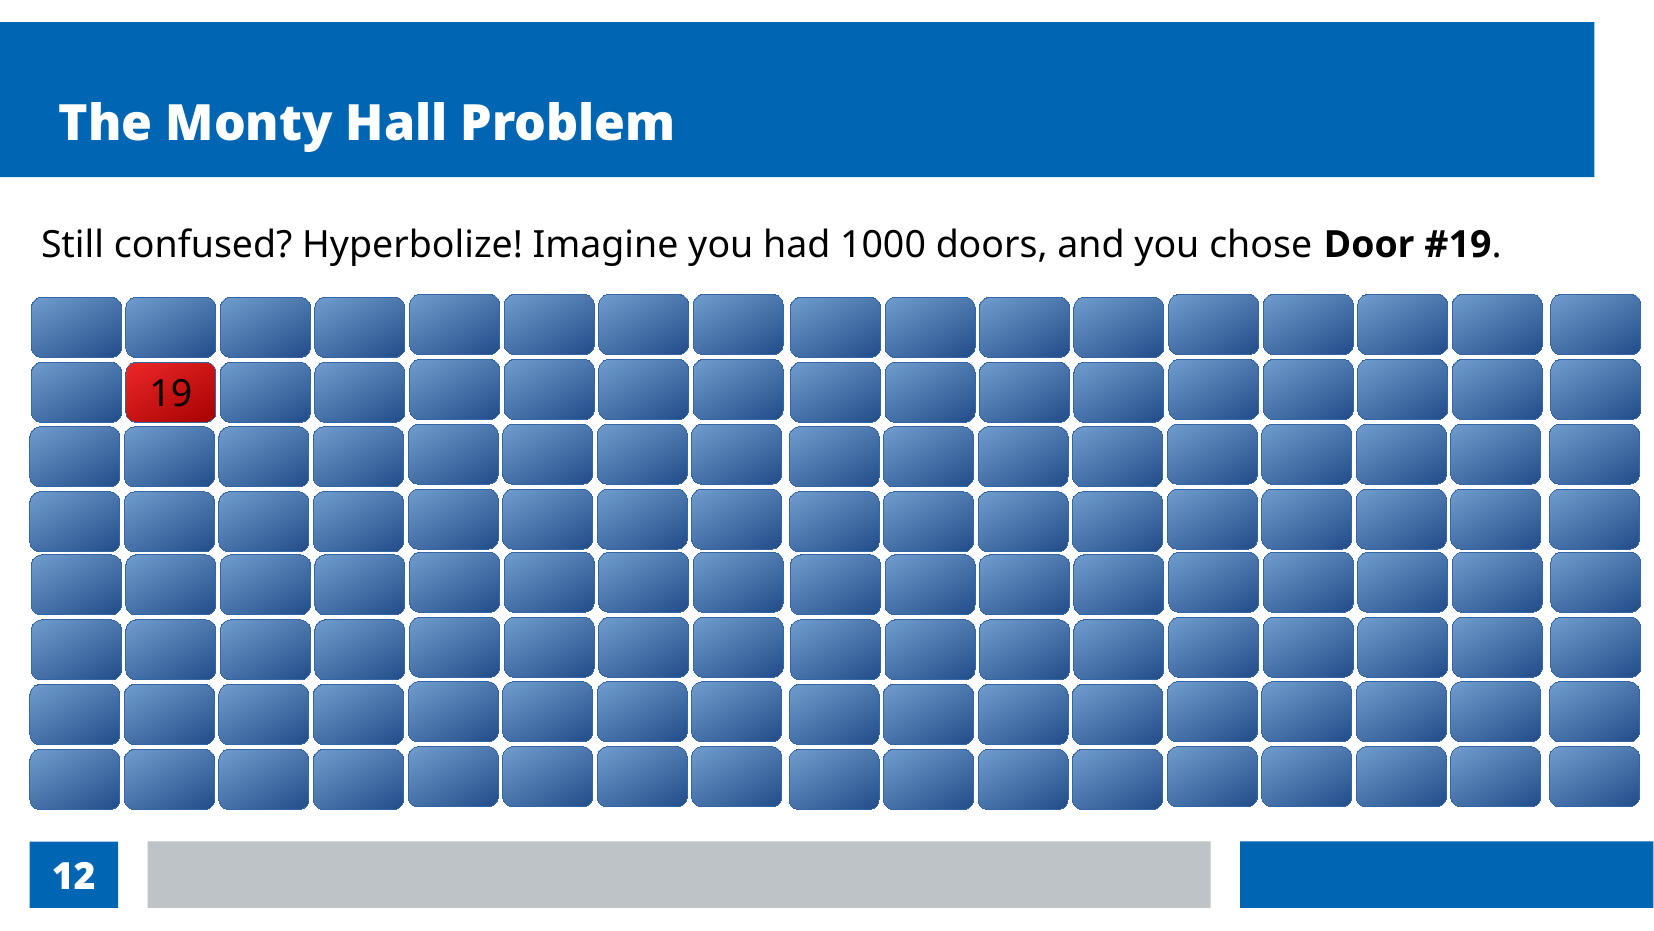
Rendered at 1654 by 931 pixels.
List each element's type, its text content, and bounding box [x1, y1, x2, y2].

text_box [1167, 681, 1258, 742]
text_box [1073, 362, 1164, 423]
text_box [1450, 681, 1541, 742]
text_box [789, 426, 880, 487]
text_box [504, 552, 595, 613]
text_box [978, 749, 1069, 810]
text_box [29, 491, 120, 552]
text_box [220, 619, 311, 680]
text_box [1072, 749, 1163, 810]
text_box [1168, 552, 1259, 613]
text_box [1357, 294, 1448, 355]
text_box [1357, 359, 1448, 420]
text_box [409, 617, 500, 678]
text_box [693, 617, 784, 678]
text_box [1450, 746, 1541, 807]
text_box [218, 491, 309, 552]
text_box [1072, 684, 1163, 745]
text_box [409, 552, 500, 613]
text_box [314, 362, 405, 423]
text_box [218, 749, 309, 810]
text_box [883, 684, 974, 745]
text_box [1167, 489, 1258, 550]
text_box [504, 294, 595, 355]
text_box [125, 554, 216, 615]
title The Monty Hall Problem [59, 44, 1595, 156]
text_box [31, 554, 122, 615]
text_box [1073, 297, 1164, 358]
text_box [502, 424, 593, 485]
text_box [408, 681, 499, 742]
text_box [1550, 552, 1641, 613]
text_box [978, 426, 1069, 487]
text_box [790, 297, 881, 358]
text_box [1549, 746, 1640, 807]
text_box [220, 297, 311, 358]
text_box [125, 297, 216, 358]
text_box [790, 554, 881, 615]
text_box [979, 619, 1070, 680]
text_box [502, 746, 593, 807]
text_box [883, 749, 974, 810]
text_box [1072, 426, 1163, 487]
text_box [313, 684, 404, 745]
text_box [1450, 424, 1541, 485]
text_box [29, 684, 120, 745]
text_box [1356, 681, 1447, 742]
text_box [31, 619, 122, 680]
text_box [29, 749, 120, 810]
text_box [790, 619, 881, 680]
text_box [314, 297, 405, 358]
text_box [1263, 617, 1354, 678]
text_box [691, 489, 782, 550]
text_box [883, 491, 974, 552]
text_box [1357, 617, 1448, 678]
text_box [124, 426, 215, 487]
text_box [885, 554, 976, 615]
text_box [1263, 552, 1354, 613]
text_box [1263, 359, 1354, 420]
text_box [124, 749, 215, 810]
text_box [1263, 294, 1354, 355]
text_box [978, 684, 1069, 745]
text_box [408, 489, 499, 550]
text_box [1168, 359, 1259, 420]
text_box [31, 362, 122, 423]
text_box [597, 746, 688, 807]
text_box [1261, 746, 1352, 807]
text_box [409, 359, 500, 420]
text_box [883, 426, 974, 487]
text_box [313, 426, 404, 487]
text_box [1168, 294, 1259, 355]
text_box [1450, 489, 1541, 550]
text_box [1452, 294, 1543, 355]
text_box [124, 684, 215, 745]
text_box [1073, 554, 1164, 615]
text_box [691, 746, 782, 807]
text_box [218, 426, 309, 487]
text_box [220, 362, 311, 423]
text_box [1550, 294, 1641, 355]
text_box [693, 359, 784, 420]
text_box [218, 684, 309, 745]
text_box [124, 491, 215, 552]
text_box [1356, 489, 1447, 550]
text_box [789, 749, 880, 810]
text_box [1550, 359, 1641, 420]
text_box [31, 297, 122, 358]
text_box [1549, 489, 1640, 550]
text_box [693, 552, 784, 613]
text_box [313, 491, 404, 552]
text_box [502, 489, 593, 550]
text_box [409, 294, 500, 355]
text_box [408, 424, 499, 485]
text_box [789, 491, 880, 552]
text_box [598, 552, 689, 613]
text_box [691, 424, 782, 485]
text_box [314, 554, 405, 615]
text_box [125, 619, 216, 680]
text_box [597, 681, 688, 742]
text_box [502, 681, 593, 742]
text_box [1549, 681, 1640, 742]
text_box [408, 746, 499, 807]
text_box [693, 294, 784, 355]
text_box [597, 489, 688, 550]
text_box [1261, 489, 1352, 550]
text_box [790, 362, 881, 423]
text_box [598, 617, 689, 678]
text_box [1168, 617, 1259, 678]
text_box [1549, 424, 1640, 485]
text_box [220, 554, 311, 615]
text_box [1167, 424, 1258, 485]
text_box [1452, 359, 1543, 420]
text_box [314, 619, 405, 680]
text_box [885, 619, 976, 680]
text_box [1452, 617, 1543, 678]
text_box [1356, 424, 1447, 485]
text_box [1261, 424, 1352, 485]
text_box 19 [125, 362, 216, 423]
text_box [1452, 552, 1543, 613]
text_box [1550, 617, 1641, 678]
text_box [979, 297, 1070, 358]
text_box [979, 554, 1070, 615]
text_box [691, 681, 782, 742]
text_box [504, 617, 595, 678]
text_box [885, 297, 976, 358]
text_box [885, 362, 976, 423]
text_box [1167, 746, 1258, 807]
text_box [598, 359, 689, 420]
text_box [1072, 491, 1163, 552]
text_box [313, 749, 404, 810]
text_box [978, 491, 1069, 552]
text_box [1073, 619, 1164, 680]
text_box [504, 359, 595, 420]
text_box [29, 426, 120, 487]
text_box [1357, 552, 1448, 613]
text_box [979, 362, 1070, 423]
text_box Still confused? Hyperbolize! Imagine you had 1000 doors, and you chose Door #19. [26, 210, 1649, 273]
text_box [598, 294, 689, 355]
text_box [597, 424, 688, 485]
text_box [1261, 681, 1352, 742]
text_box [789, 684, 880, 745]
text_box [1356, 746, 1447, 807]
